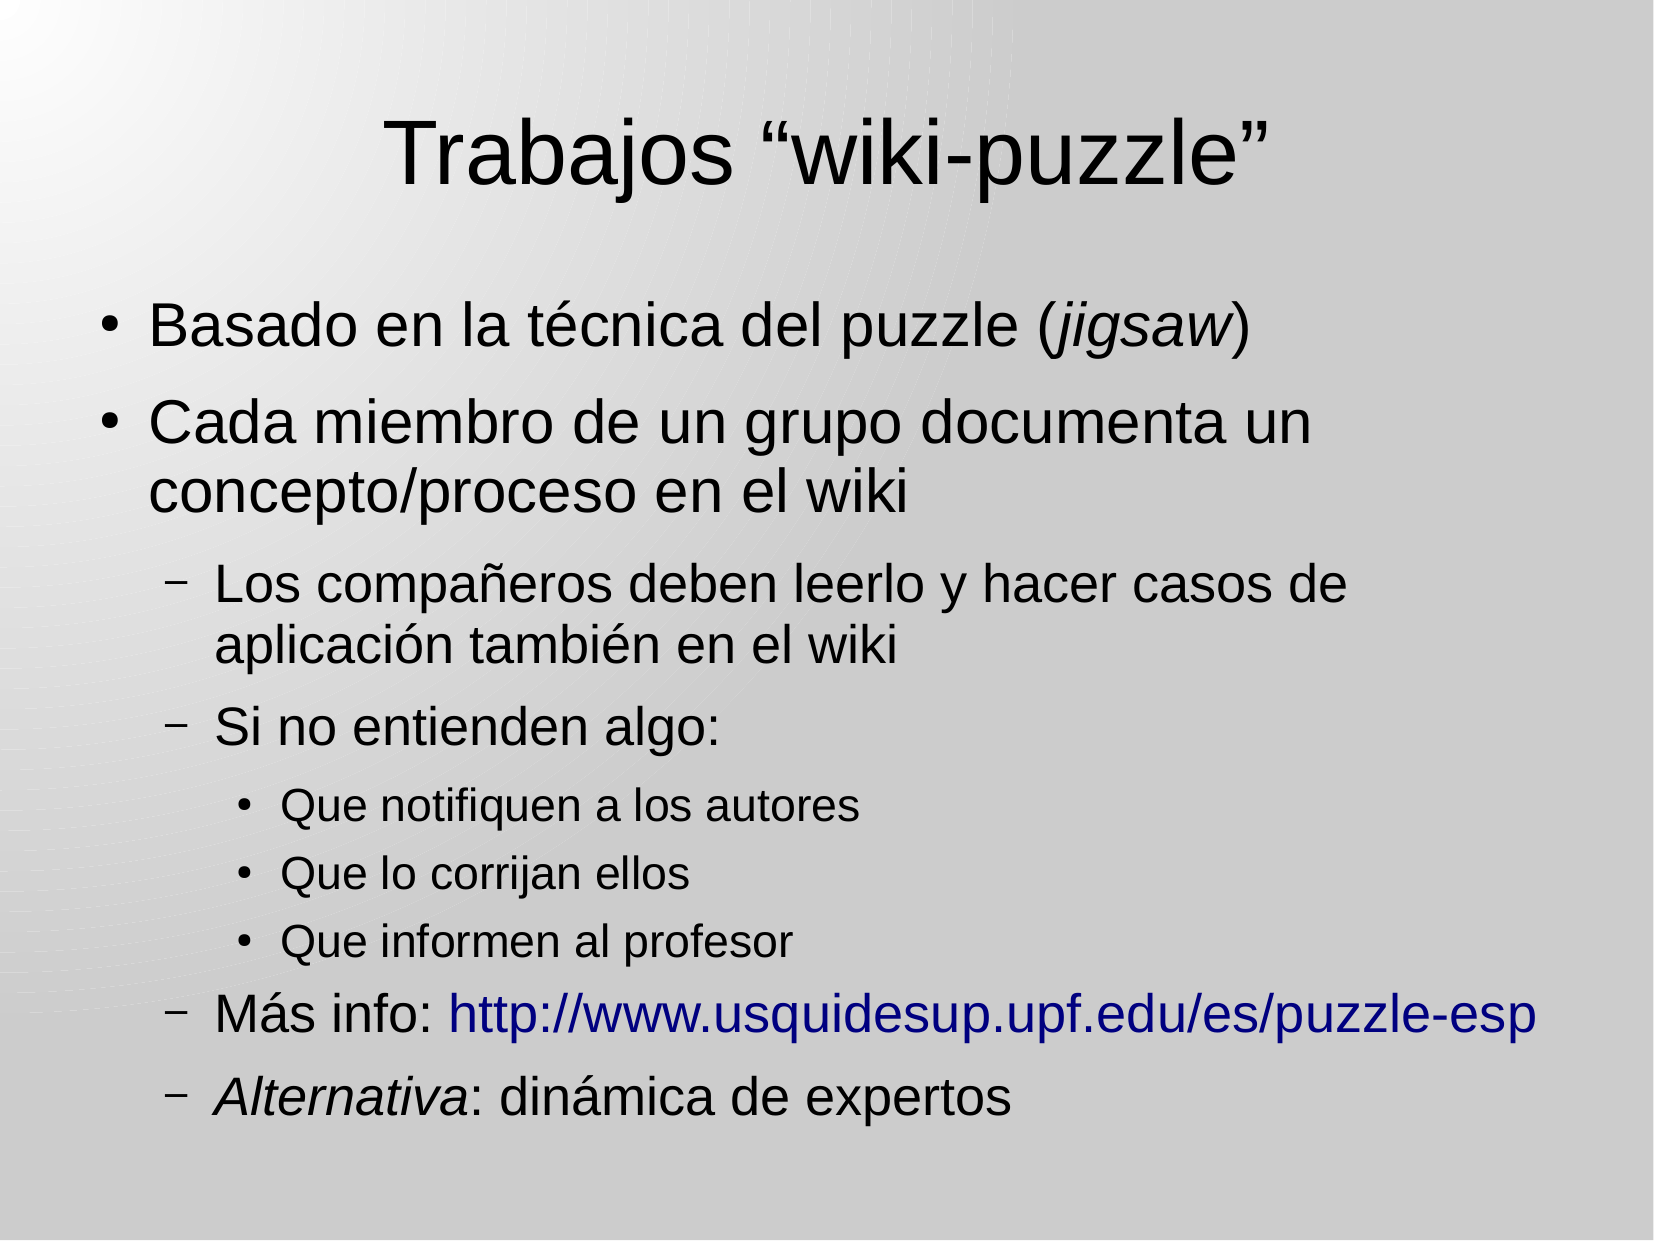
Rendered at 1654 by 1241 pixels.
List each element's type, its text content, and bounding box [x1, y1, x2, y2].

title Trabajos “wiki-puzzle” [82, 49, 1571, 257]
list Basado en la técnica del puzzle (jigsaw) Cada miembro de un grupo documenta un concepto/proceso en el wiki Los compañeros deben leerlo y hacer casos de aplicación también en el wiki Si no entienden algo: Que notifiquen a los autores Que lo corrijan ellos Que informen al profesor Más info: http://www.usquidesup.upf.edu/es/puzzle-esp Alternativa: dinámica de expertos [82, 290, 1538, 1158]
